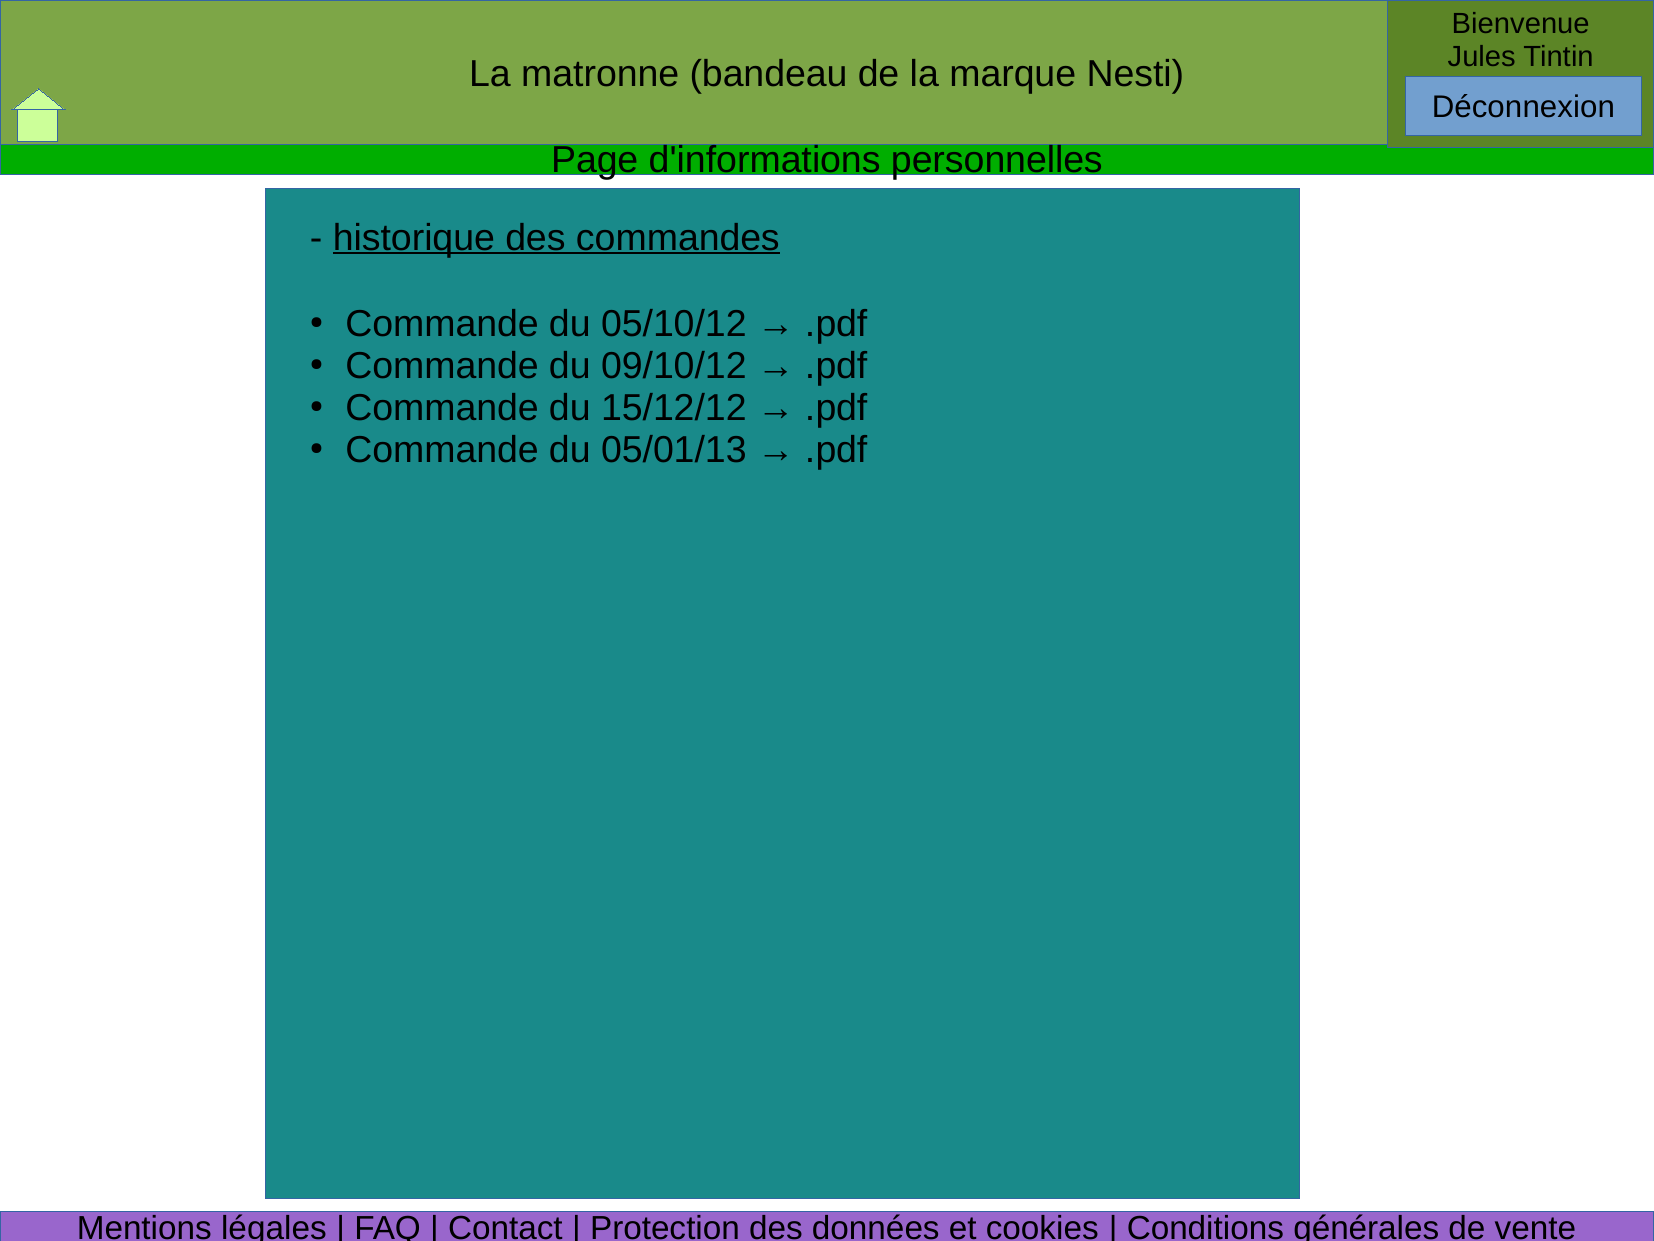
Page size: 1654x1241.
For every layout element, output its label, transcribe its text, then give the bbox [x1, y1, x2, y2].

text_box Commande du 05/10/12 → .pdf Commande du 09/10/12 → .pdf Commande du 15/12/12 → .pdf Commande du 05/01/13 → .pdf [295, 295, 1034, 641]
text_box La matronne (bandeau de la marque Nesti) [0, 0, 1387, 144]
text_box [11, 88, 66, 142]
text_box Page d'informations personnelles [0, 144, 1654, 175]
text_box [265, 188, 1300, 1199]
text_box - historique des commandes [295, 208, 1004, 266]
text_box Bienvenue Jules Tintin [1387, 0, 1654, 148]
text_box Mentions légales | FAQ | Contact | Protection des données et cookies | Conditions générales de vente [0, 1211, 1654, 1241]
text_box Déconnexion [1405, 76, 1642, 136]
